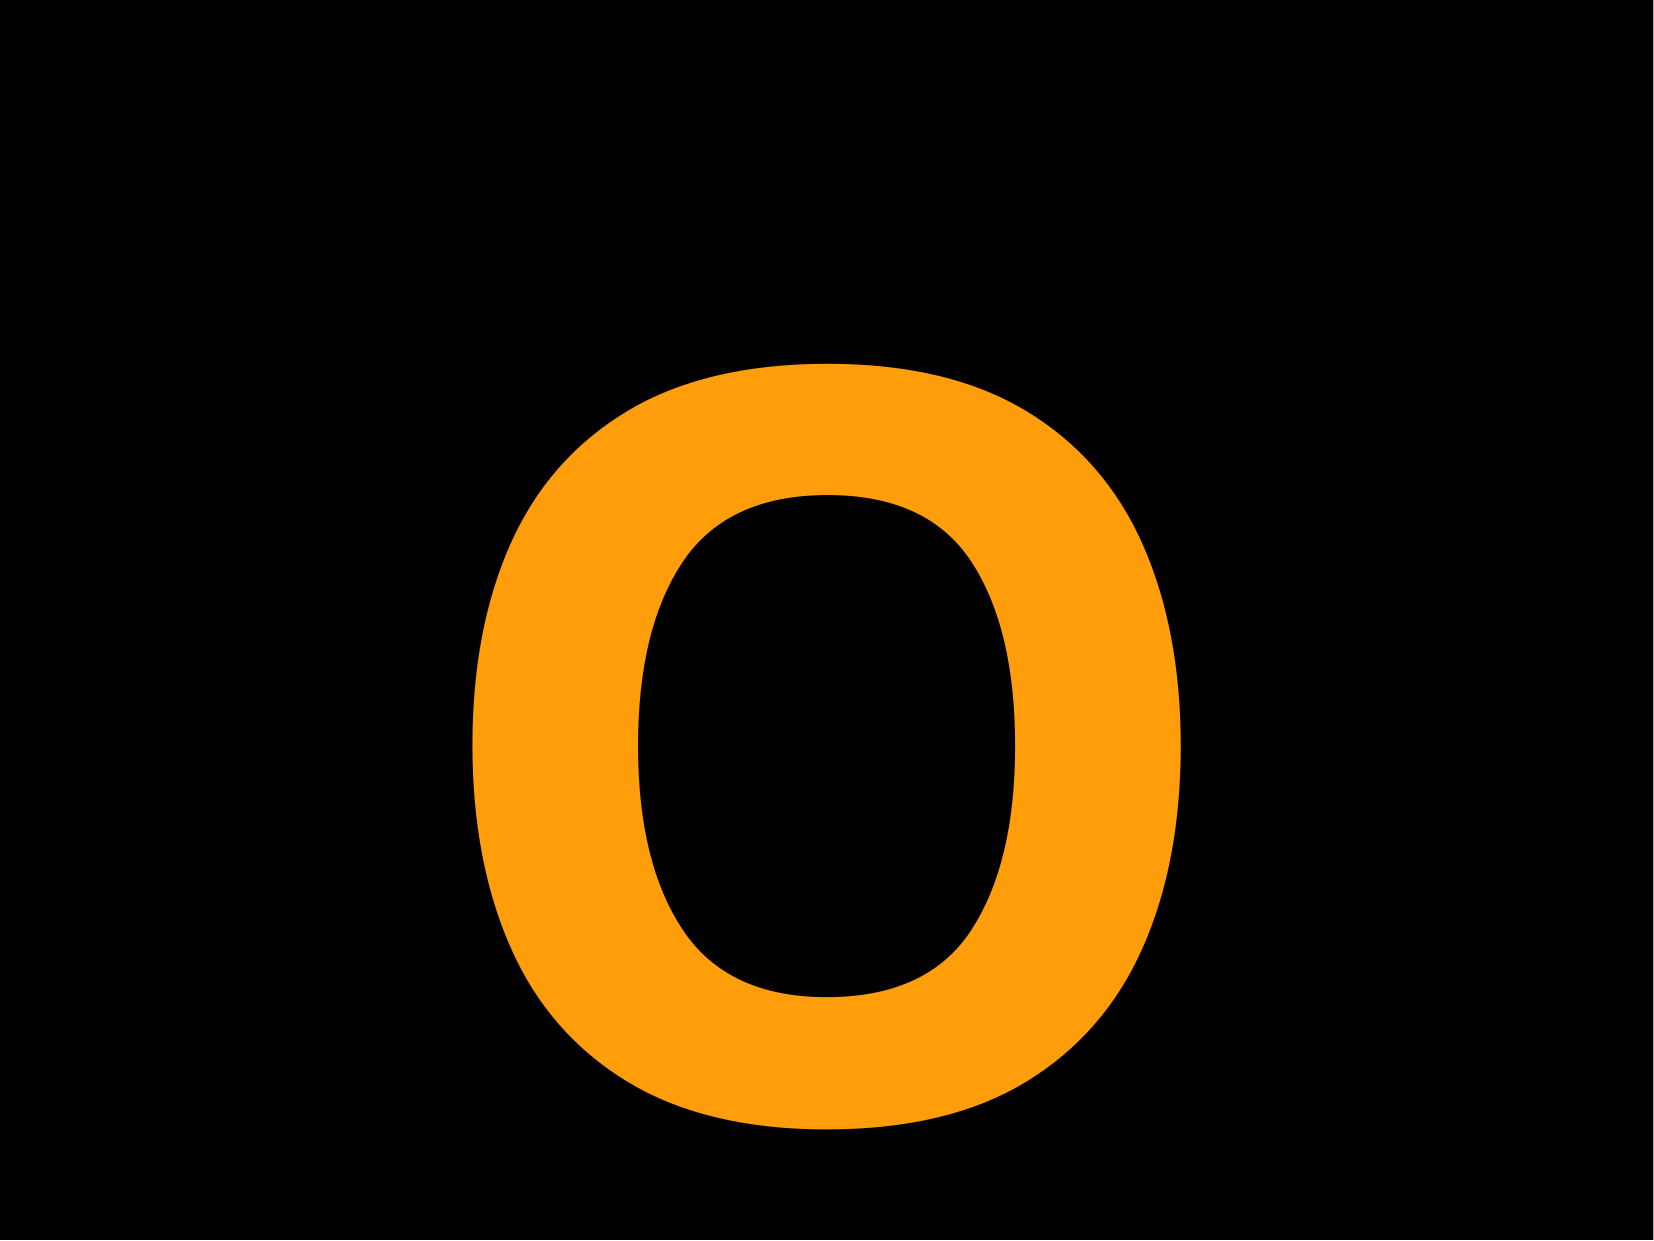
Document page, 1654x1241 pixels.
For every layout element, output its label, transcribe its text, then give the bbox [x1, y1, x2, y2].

text_box O [29, 0, 1625, 1241]
